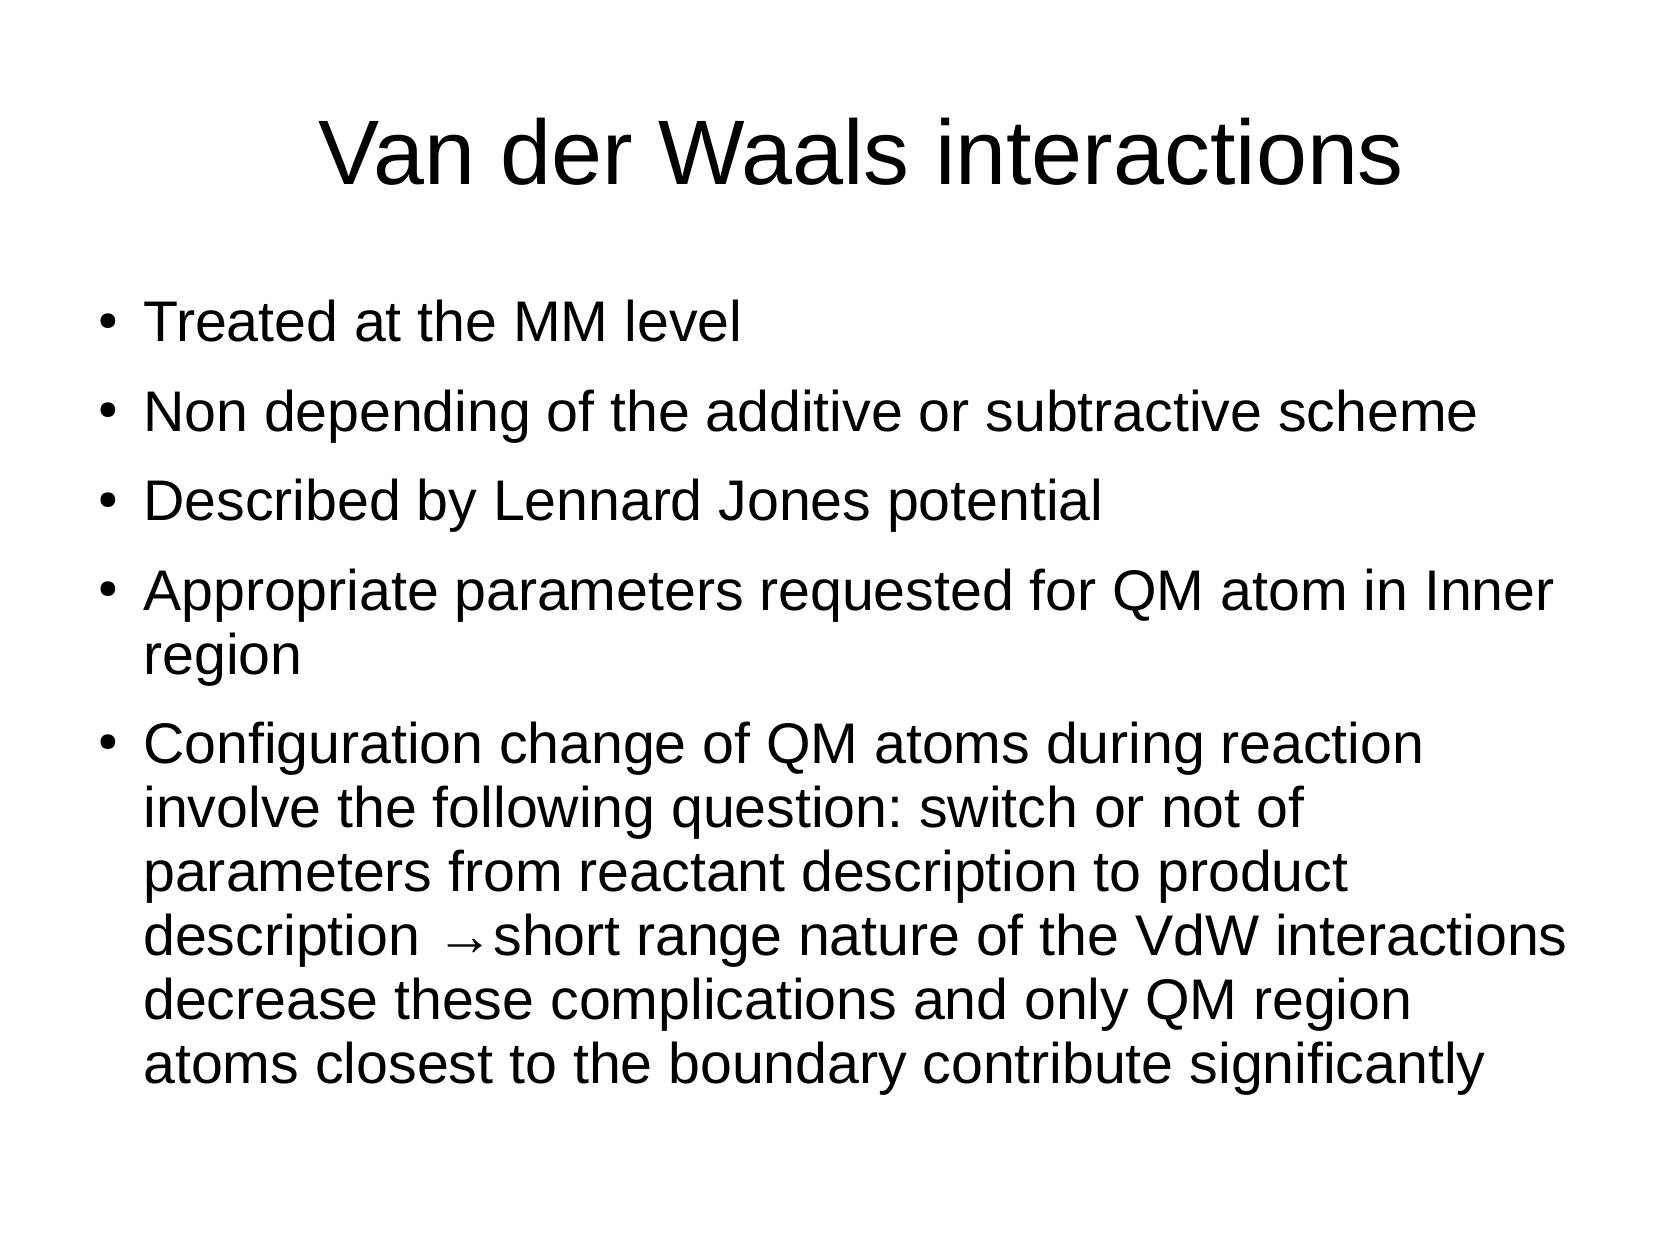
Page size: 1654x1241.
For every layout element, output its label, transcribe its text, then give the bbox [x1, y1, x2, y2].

title Van der Waals interactions [82, 49, 1571, 257]
list Treated at the MM level Non depending of the additive or subtractive scheme Described by Lennard Jones potential Appropriate parameters requested for QM atom in Inner region Configuration change of QM atoms during reaction involve the following question: switch or not of parameters from reactant description to product description →short range nature of the VdW interactions decrease these complications and only QM region atoms closest to the boundary contribute significantly [82, 290, 1571, 1146]
